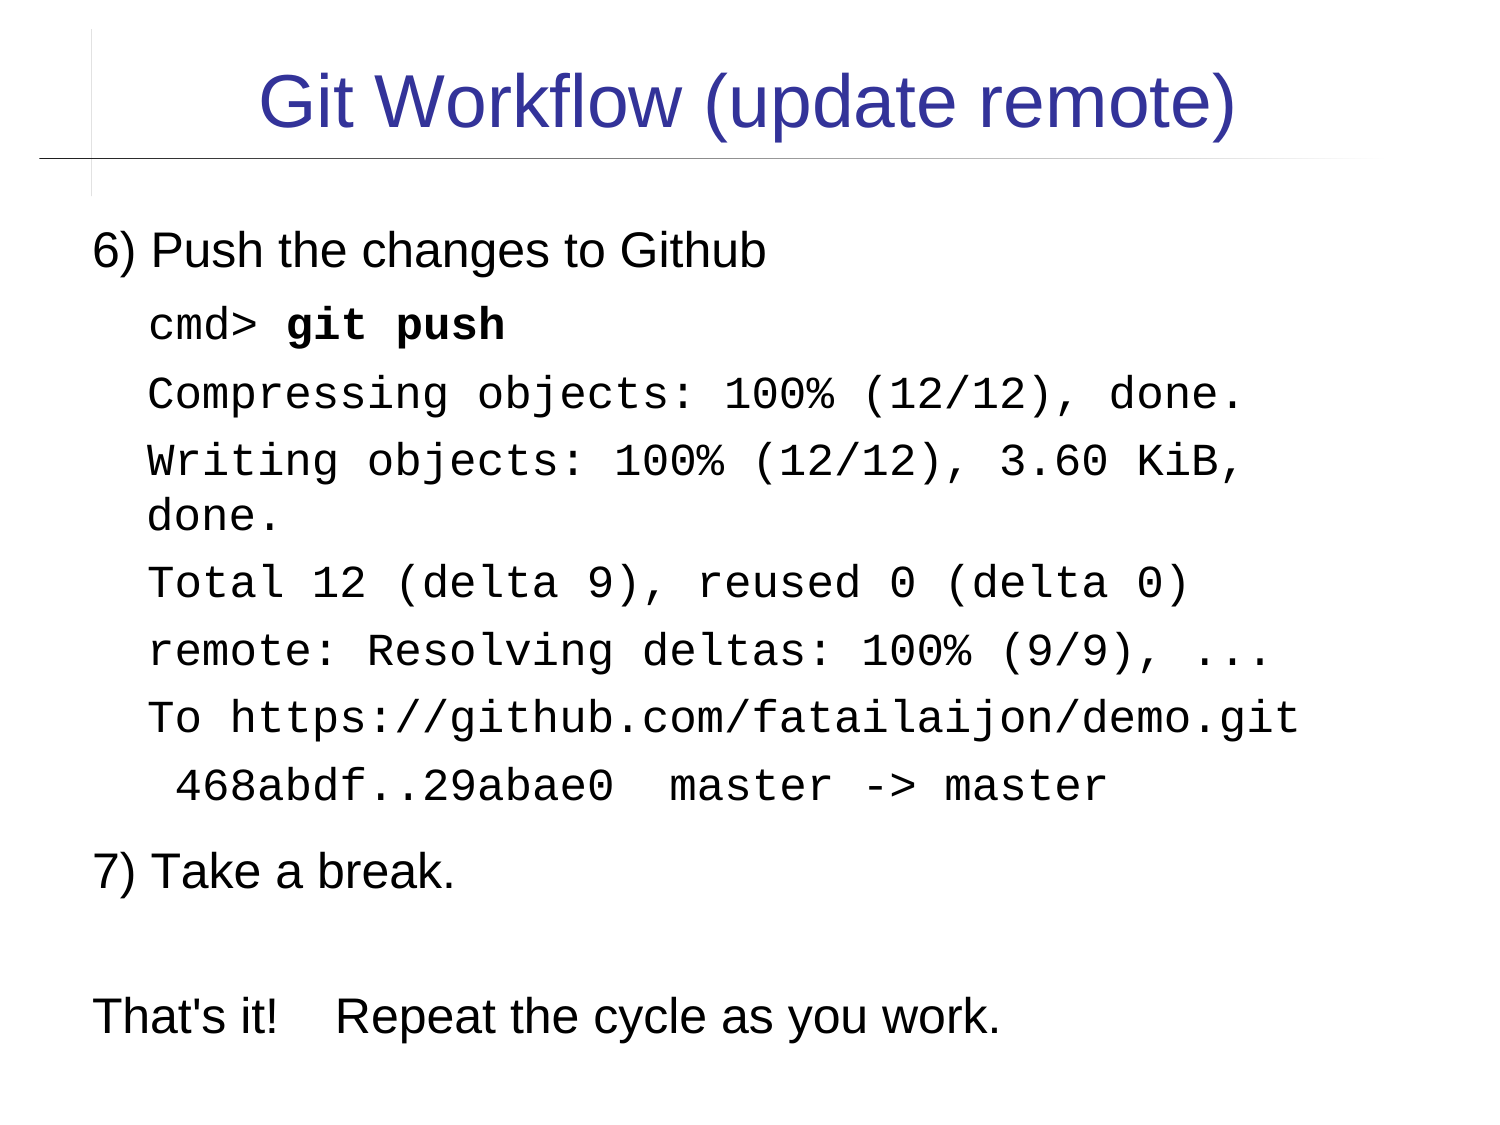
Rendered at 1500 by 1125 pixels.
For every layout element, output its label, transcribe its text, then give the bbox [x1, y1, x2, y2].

list 6) Push the changes to Github cmd> git push Compressing objects: 100% (12/12), done. Writing objects: 100% (12/12), 3.60 KiB, done. Total 12 (delta 9), reused 0 (delta 0) remote: Resolving deltas: 100% (9/9), ... To https://github.com/fatailaijon/demo.git 468abdf..29abae0 master -> master 7) Take a break. That's it! Repeat the cycle as you work. [75, 209, 1426, 1066]
title Git Workflow (update remote) [100, 42, 1397, 150]
